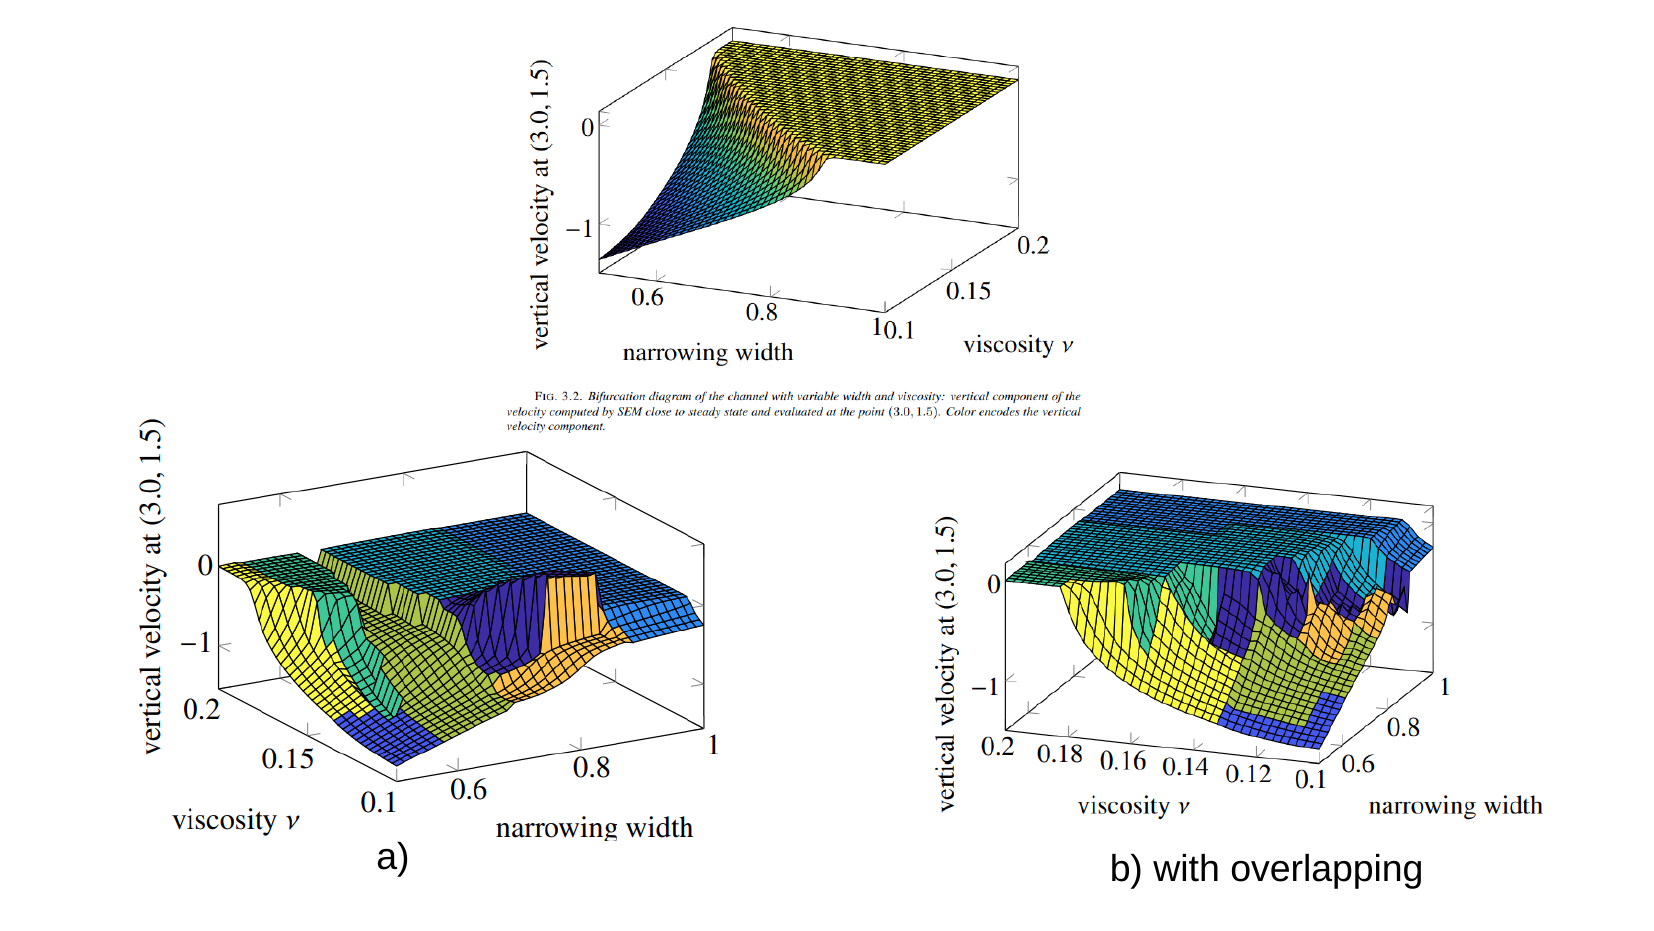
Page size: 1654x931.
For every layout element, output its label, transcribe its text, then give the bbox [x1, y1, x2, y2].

picture [912, 472, 1591, 826]
text_box b) with overlapping [1095, 840, 1516, 897]
text_box a) [361, 828, 436, 886]
picture [120, 15, 1095, 841]
